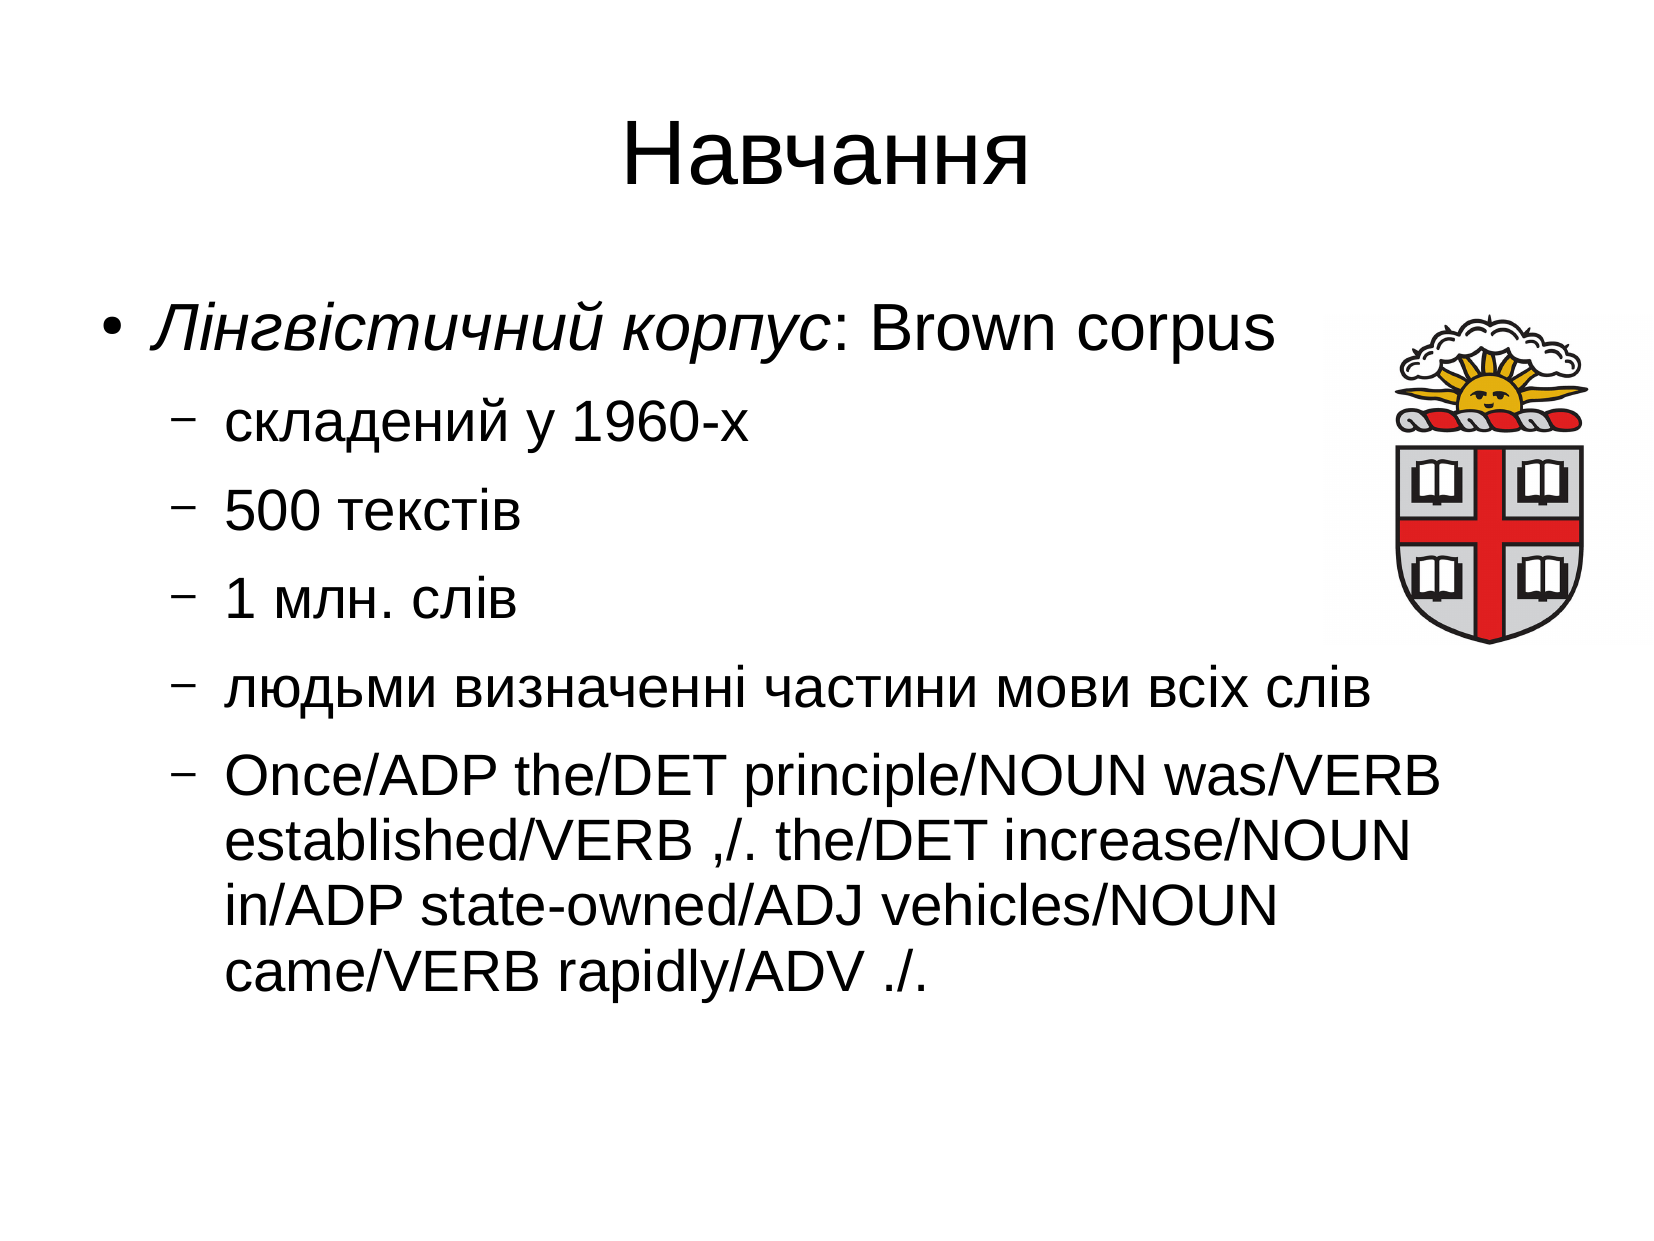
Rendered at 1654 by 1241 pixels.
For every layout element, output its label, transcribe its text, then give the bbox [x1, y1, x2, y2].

list Лінгвістичний корпус: Brown corpus складений у 1960-x 500 текстів 1 млн. слів людьми визначенні частини мови всіх слів Once/ADP the/DET principle/NOUN was/VERB established/VERB ,/. the/DET increase/NOUN in/ADP state-owned/ADJ vehicles/NOUN came/VERB rapidly/ADV ./. [82, 290, 1571, 1010]
picture [1323, 314, 1654, 646]
title Навчання [65, 49, 1588, 257]
